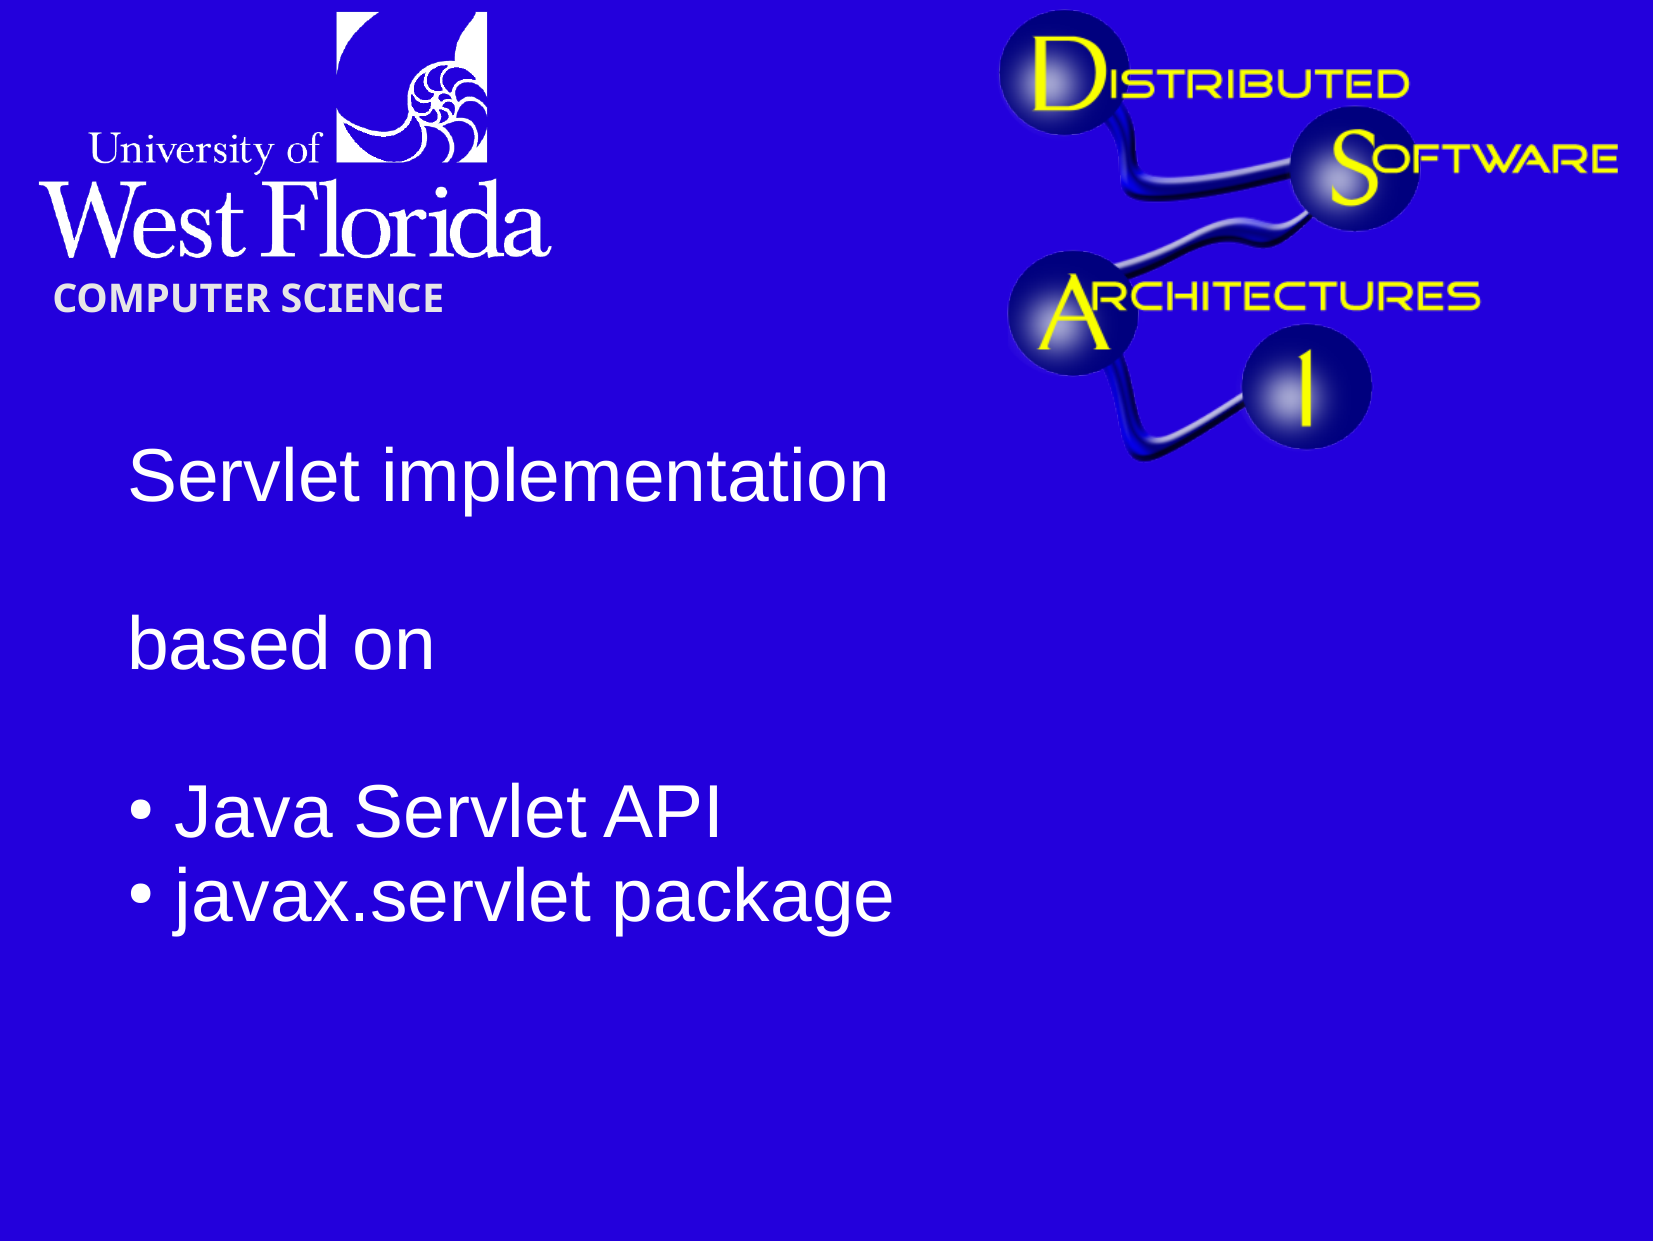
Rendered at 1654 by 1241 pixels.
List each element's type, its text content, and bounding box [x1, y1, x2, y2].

picture [910, 0, 1653, 506]
picture [37, 0, 559, 262]
text_box Servlet implementation based on Java Servlet API javax.servlet package [112, 426, 1426, 1113]
text_box COMPUTER SCIENCE [37, 262, 563, 334]
